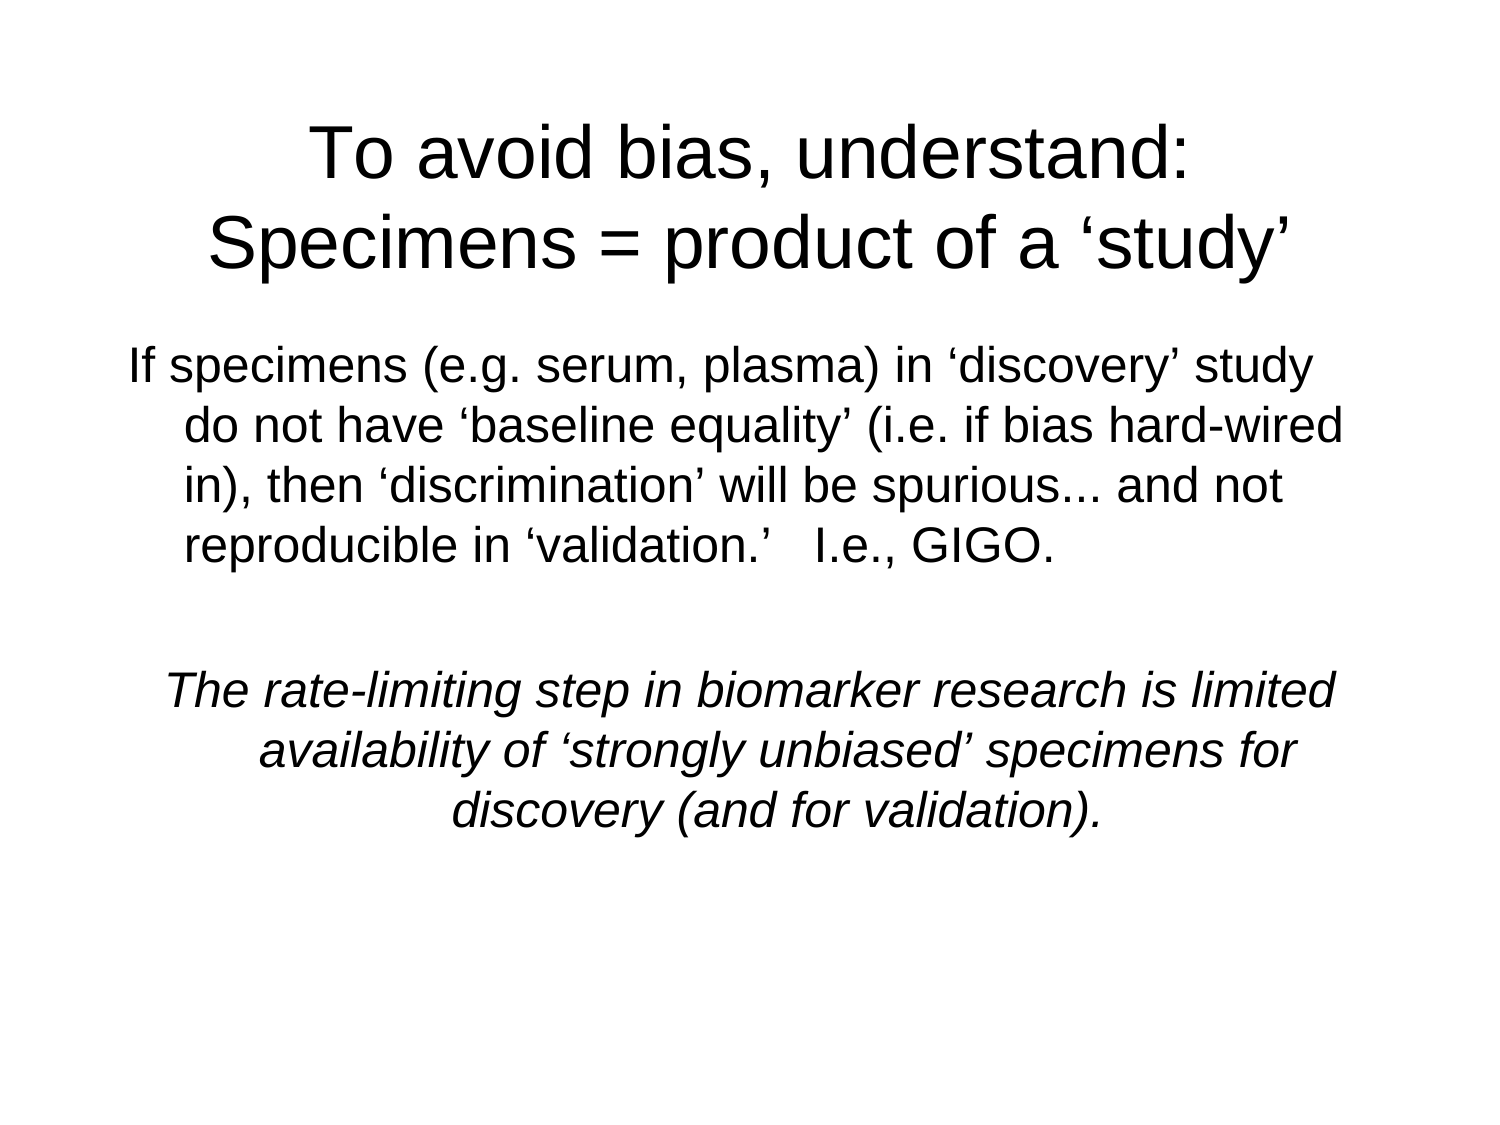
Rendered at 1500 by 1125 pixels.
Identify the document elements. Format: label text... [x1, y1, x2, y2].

list If specimens (e.g. serum, plasma) in ‘discovery’ study do not have ‘baseline equality’ (i.e. if bias hard-wired in), then ‘discrimination’ will be spurious... and not reproducible in ‘validation.’ I.e., GIGO. The rate-limiting step in biomarker research is limited availability of ‘strongly unbiased’ specimens for discovery (and for validation). [112, 324, 1388, 1000]
title To avoid bias, understand: Specimens = product of a ‘study’ [112, 96, 1388, 292]
